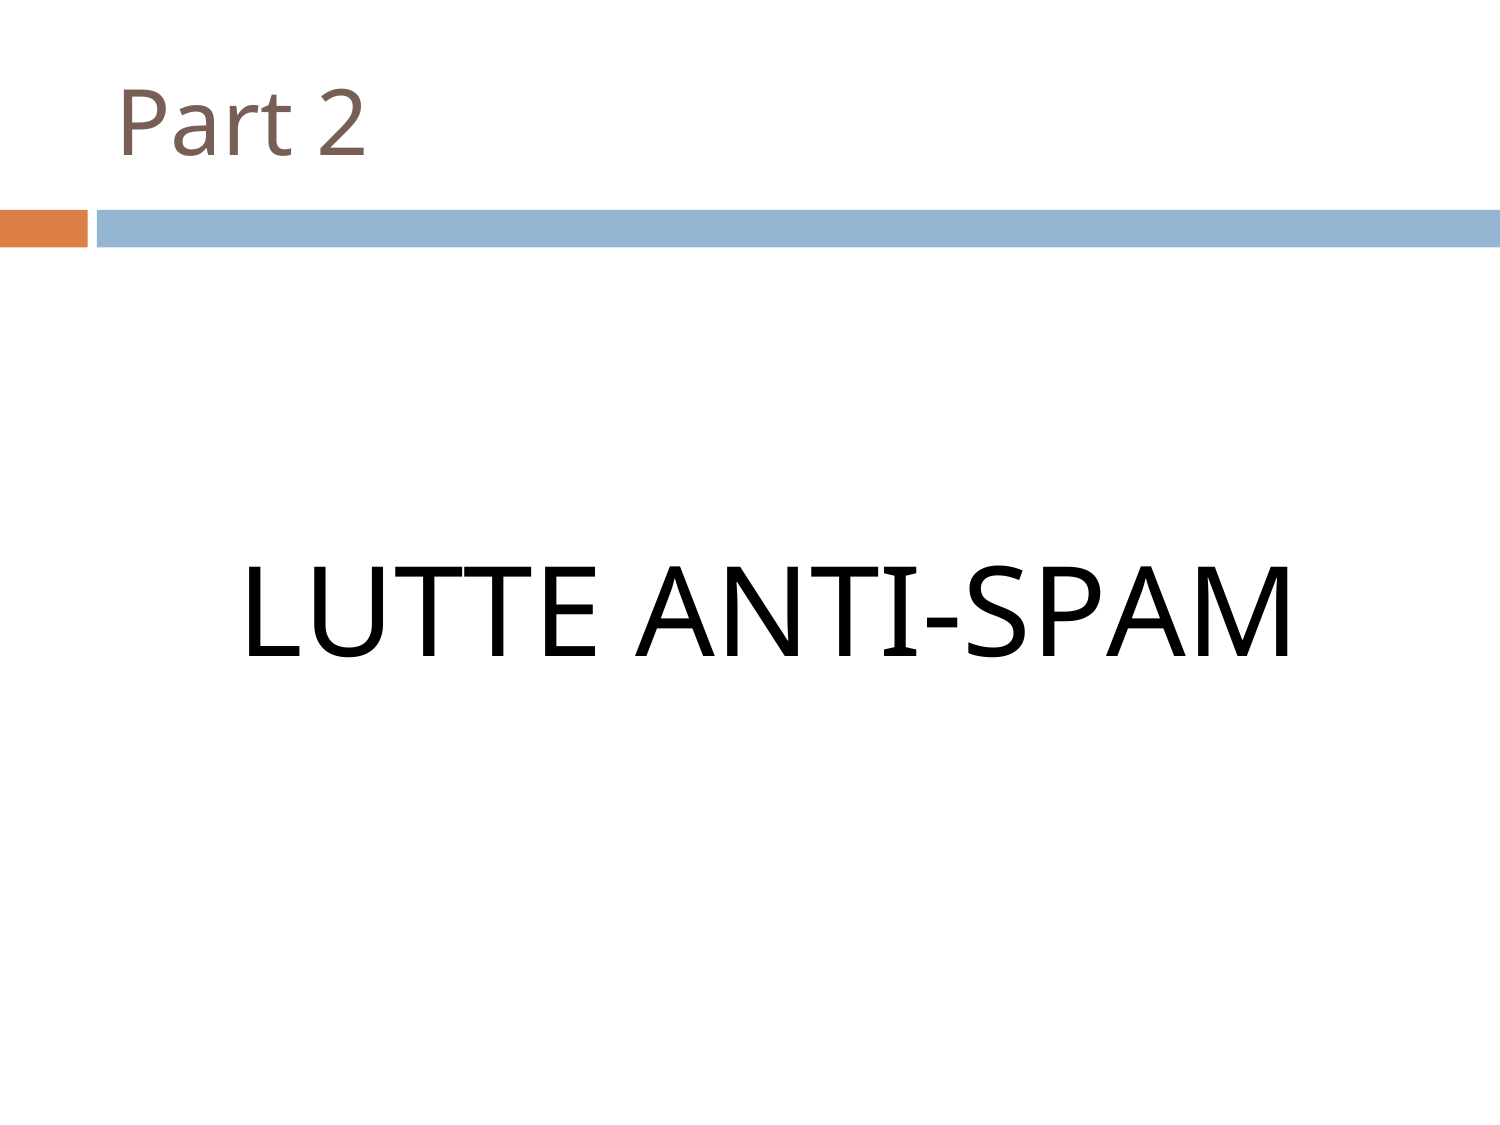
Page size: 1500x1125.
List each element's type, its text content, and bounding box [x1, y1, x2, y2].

list LUTTE ANTI-SPAM [100, 262, 1438, 1000]
title Part 2 [100, 37, 1438, 201]
